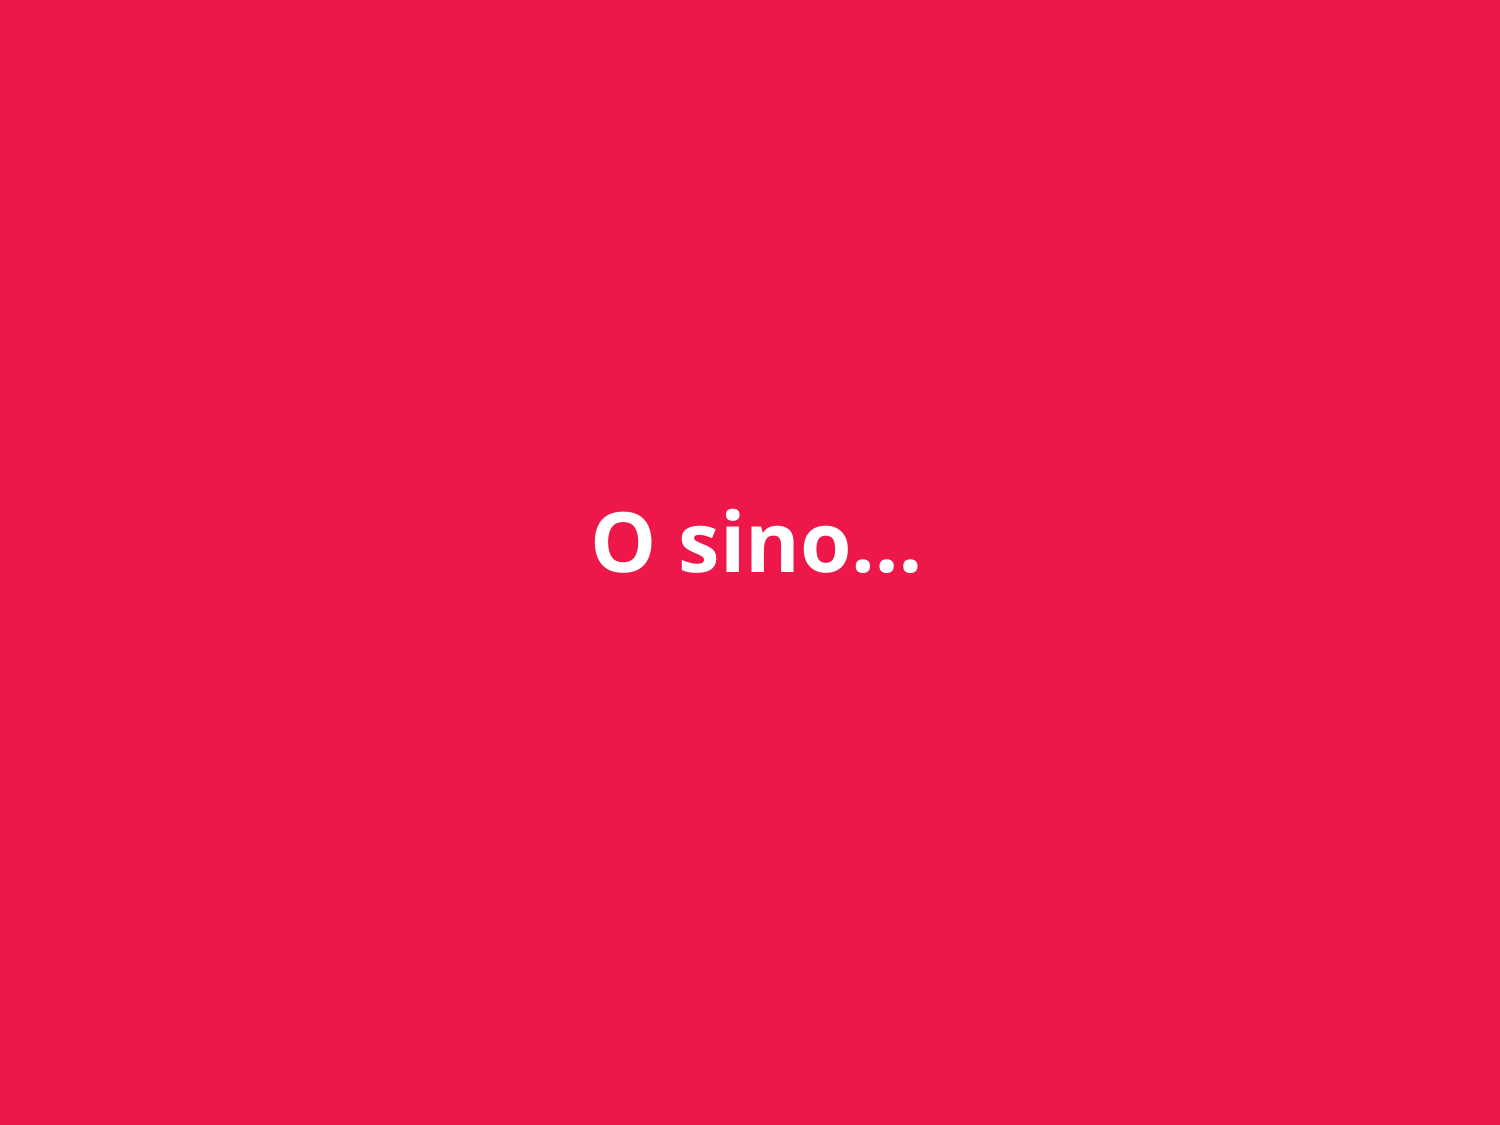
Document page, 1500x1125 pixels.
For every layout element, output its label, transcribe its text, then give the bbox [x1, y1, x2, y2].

title O sino… [82, 445, 1433, 633]
